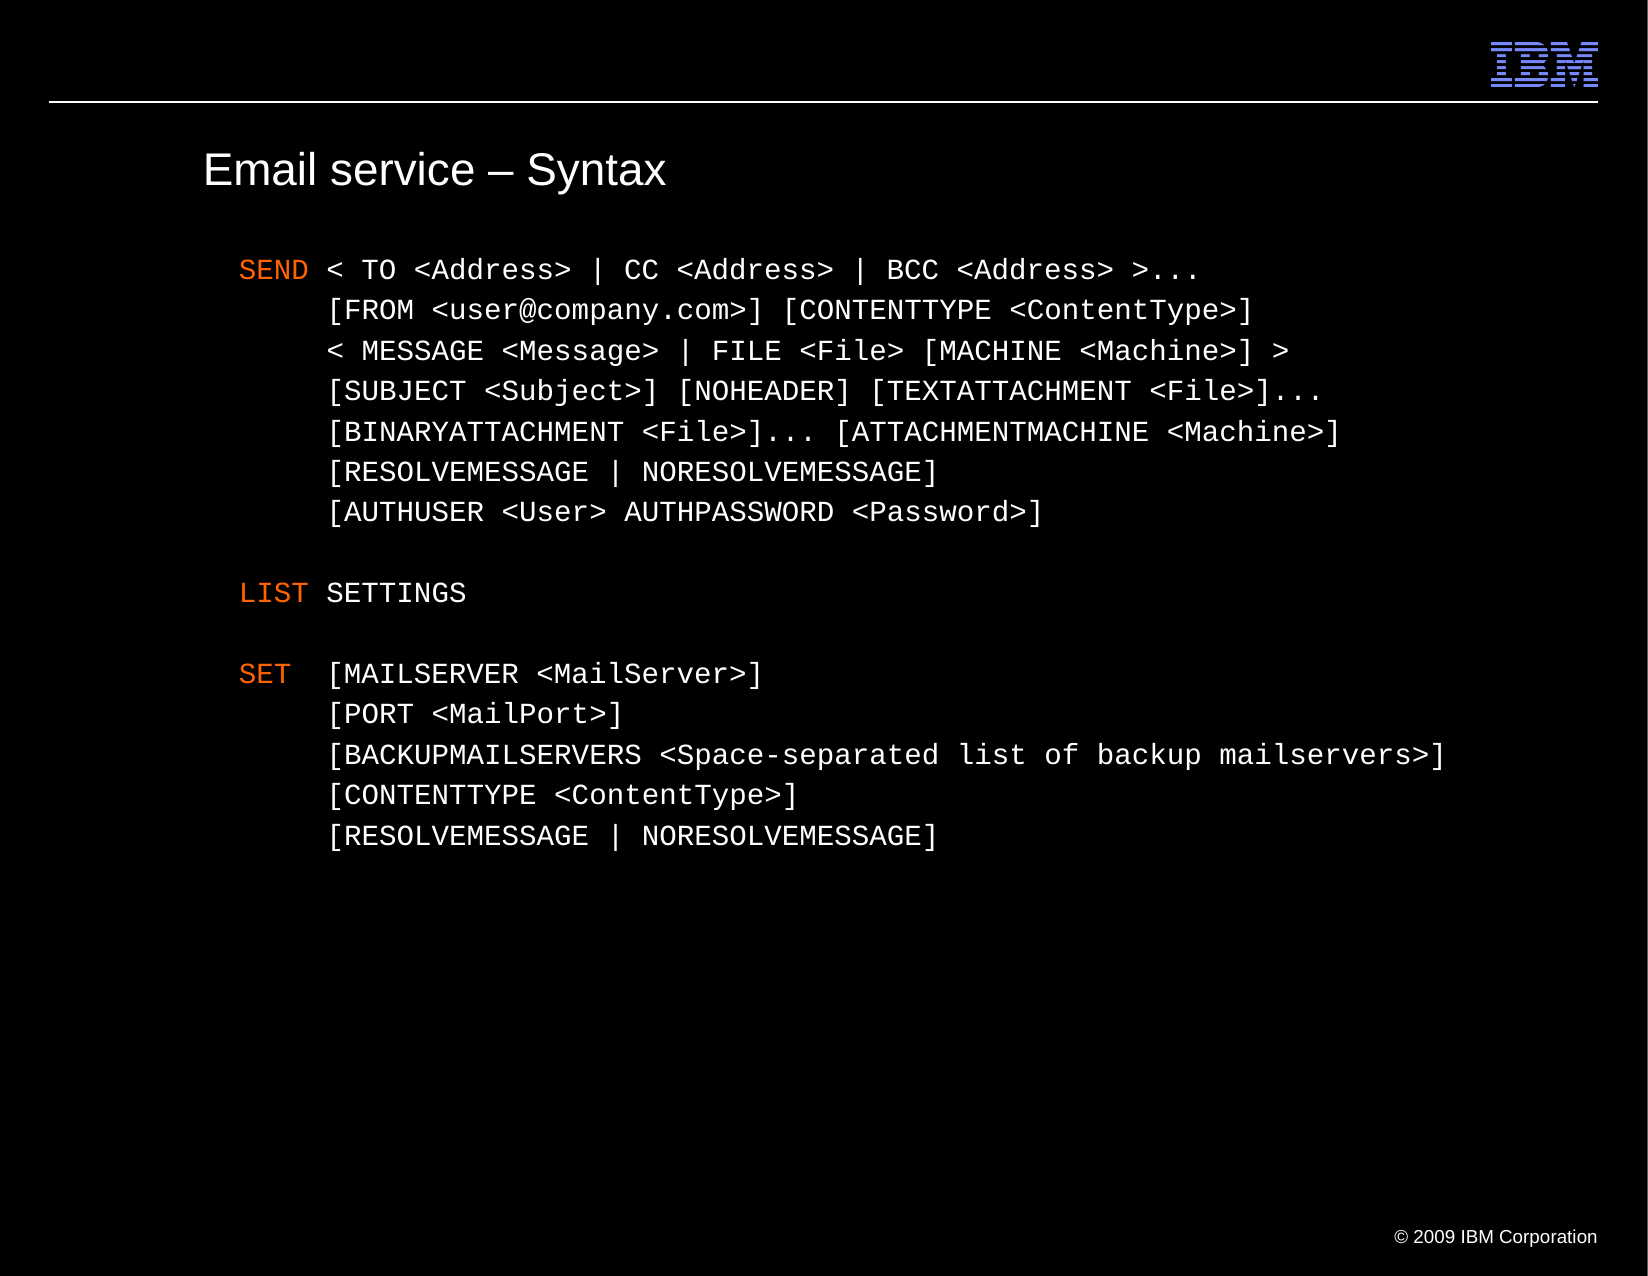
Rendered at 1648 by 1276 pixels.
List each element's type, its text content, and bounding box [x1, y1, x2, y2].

picture [1491, 42, 1598, 87]
title Email service – Syntax [186, 137, 1648, 231]
text_box SEND < TO <Address> | CC <Address> | BCC <Address> >... [FROM <user@company.com>] [CONTENTTYPE <ContentType>] < MESSAGE <Message> | FILE <File> [MACHINE <Machine>] > [SUBJECT <Subject>] [NOHEADER] [TEXTATTACHMENT <File>]... [BINARYATTACHMENT <File>]... [ATTACHMENTMACHINE <Machine>] [RESOLVEMESSAGE | NORESOLVEMESSAGE] [AUTHUSER <User> AUTHPASSWORD <Password>] LIST SETTINGS SET [MAILSERVER <MailServer>] [PORT <MailPort>] [BACKUPMAILSERVERS <Space-separated list of backup mailservers>] [CONTENTTYPE <ContentType>] [RESOLVEMESSAGE | NORESOLVEMESSAGE] [239, 250, 1648, 851]
